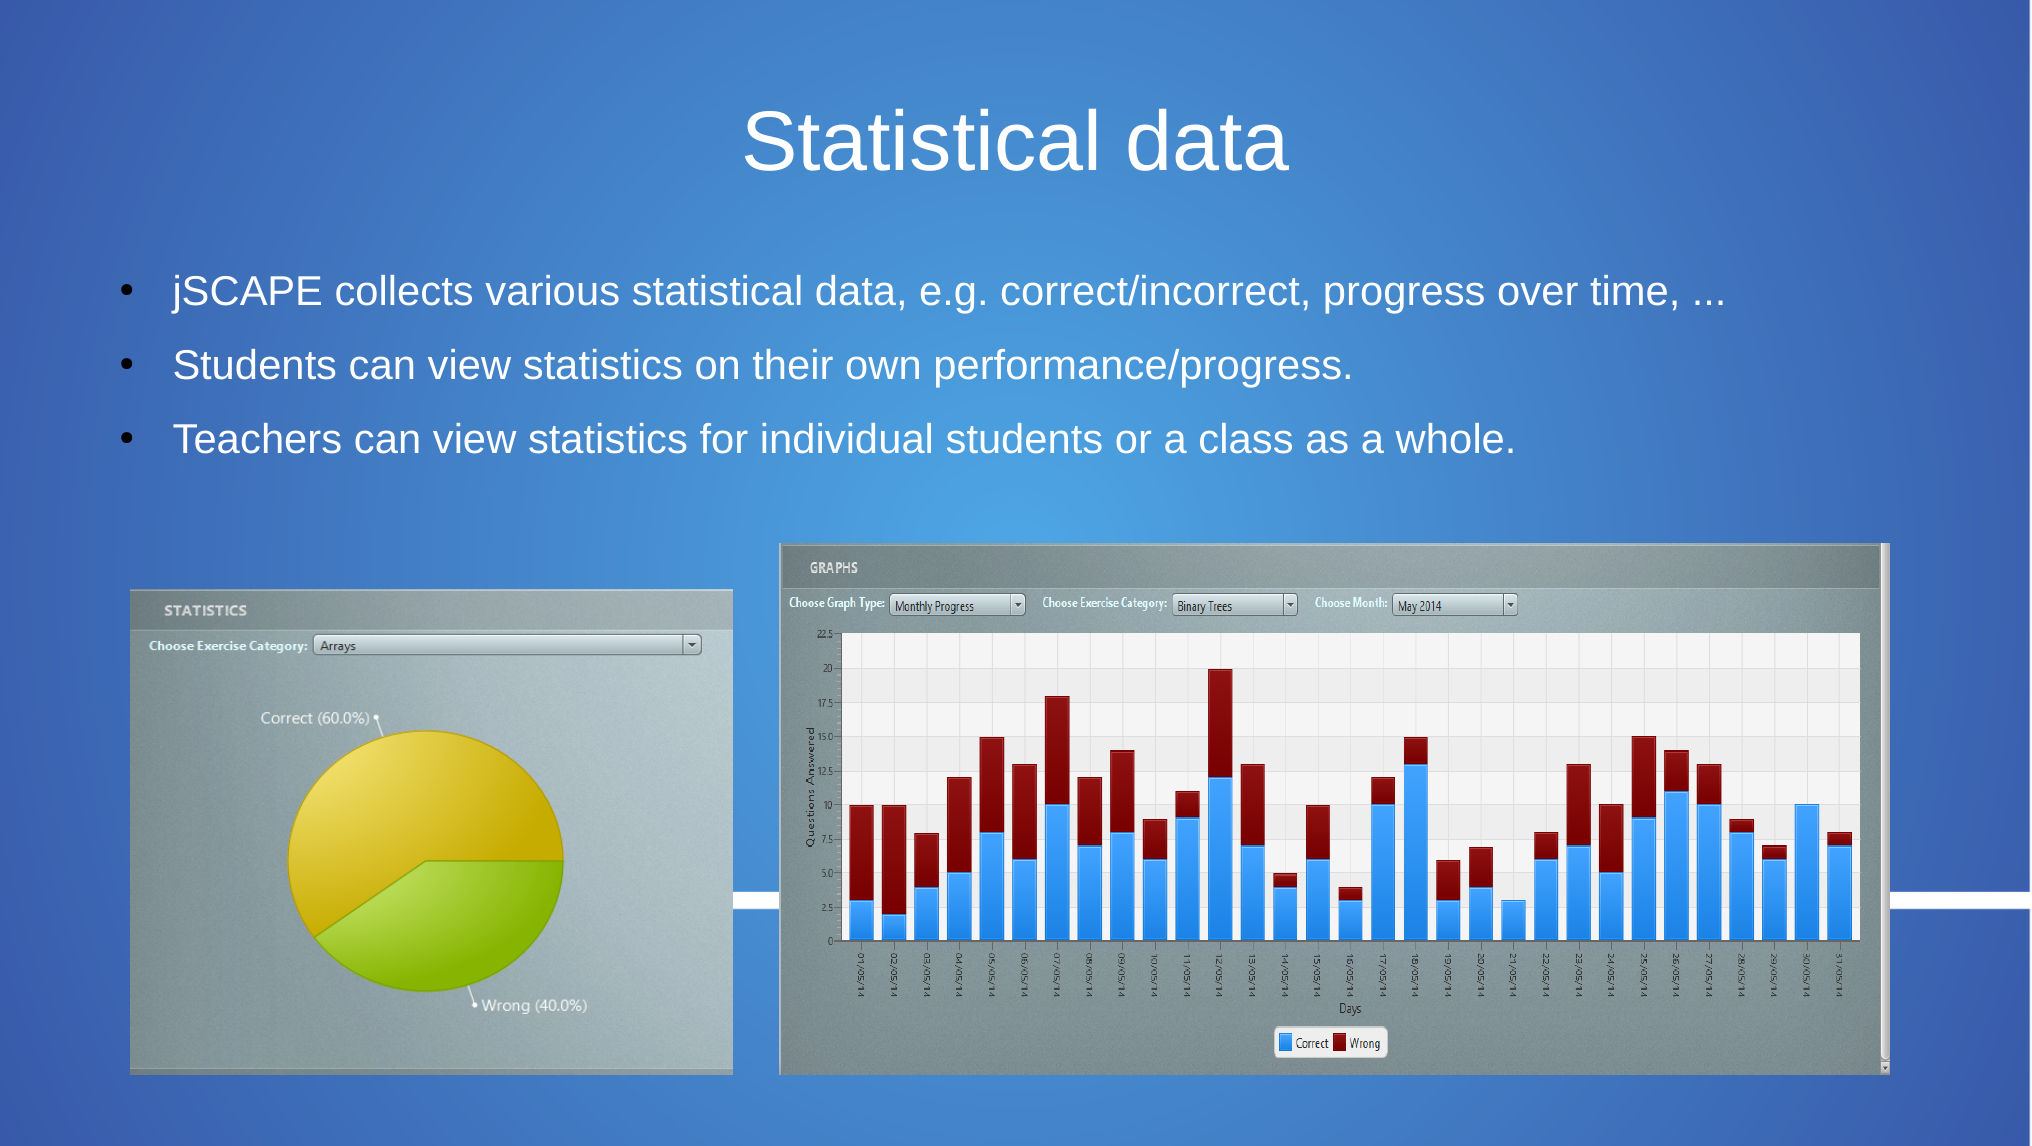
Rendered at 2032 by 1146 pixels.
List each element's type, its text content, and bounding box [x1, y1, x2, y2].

picture [0, 0, 2032, 1146]
list jSCAPE collects various statistical data, e.g. correct/incorrect, progress over time, ... Students can view statistics on their own performance/progress. Teachers can view statistics for individual students or a class as a whole. [101, 268, 1930, 933]
title Statistical data [101, 45, 1930, 237]
